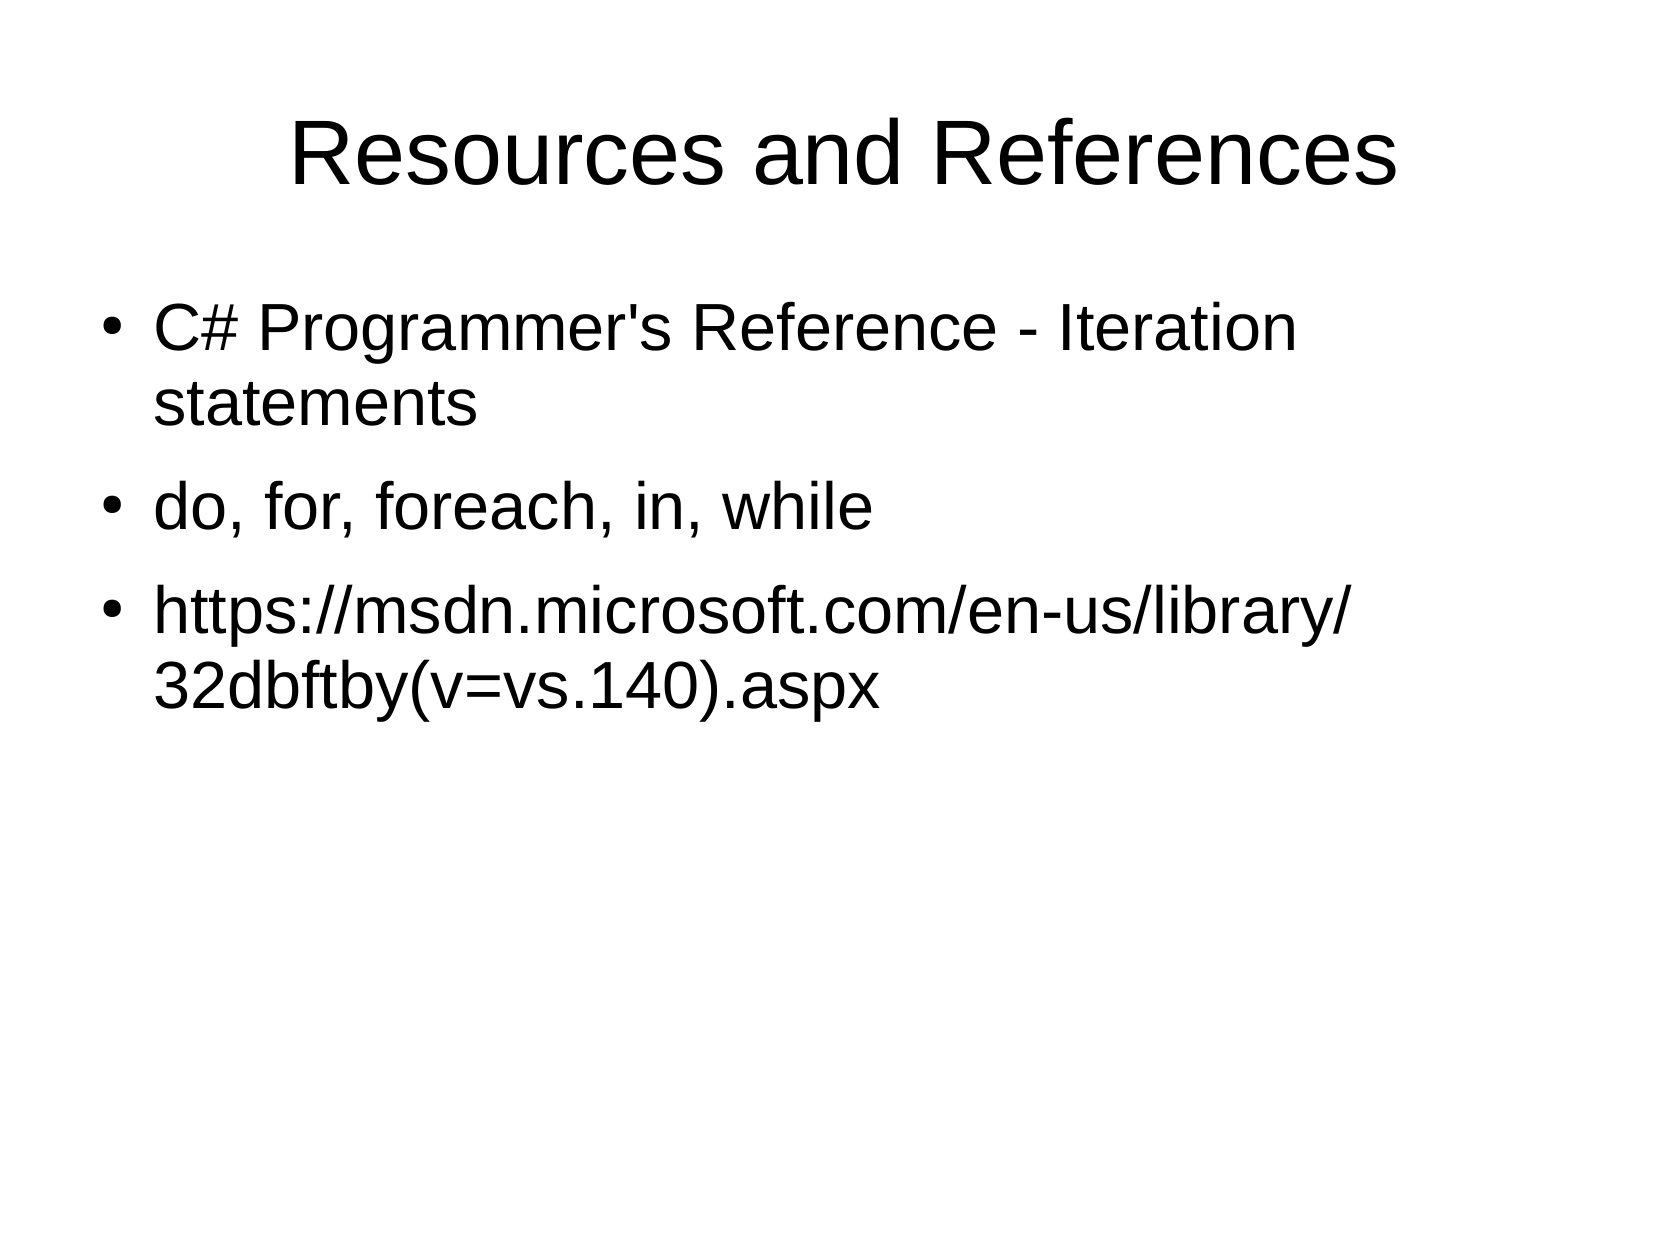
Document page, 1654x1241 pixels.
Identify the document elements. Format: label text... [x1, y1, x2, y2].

title Resources and References [82, 49, 1571, 257]
list C# Programmer's Reference - Iteration statements do, for, foreach, in, while https://msdn.microsoft.com/en-us/library/32dbftby(v=vs.140).aspx [82, 290, 1571, 1010]
